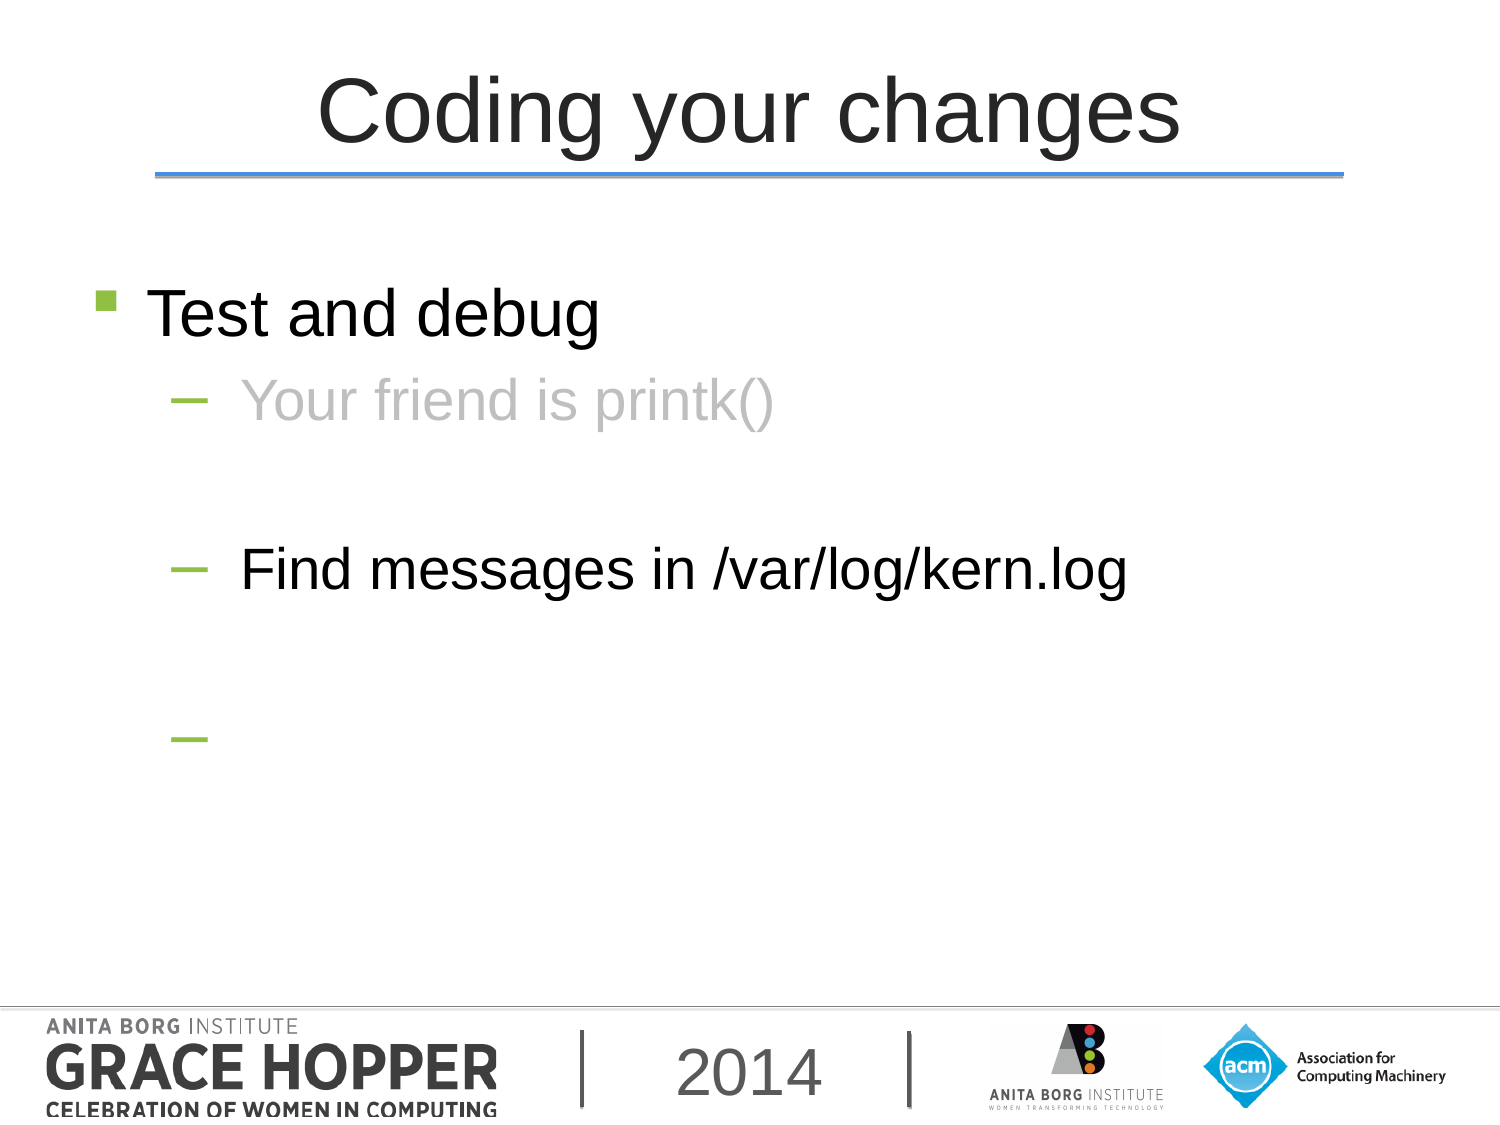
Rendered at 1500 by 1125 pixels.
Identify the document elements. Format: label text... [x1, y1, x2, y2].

title Coding your changes [75, 19, 1425, 191]
list Test and debug Your friend is printk() Find messages in /var/log/kern.log Create testing scenarios [75, 262, 1425, 1005]
picture [989, 1024, 1163, 1110]
